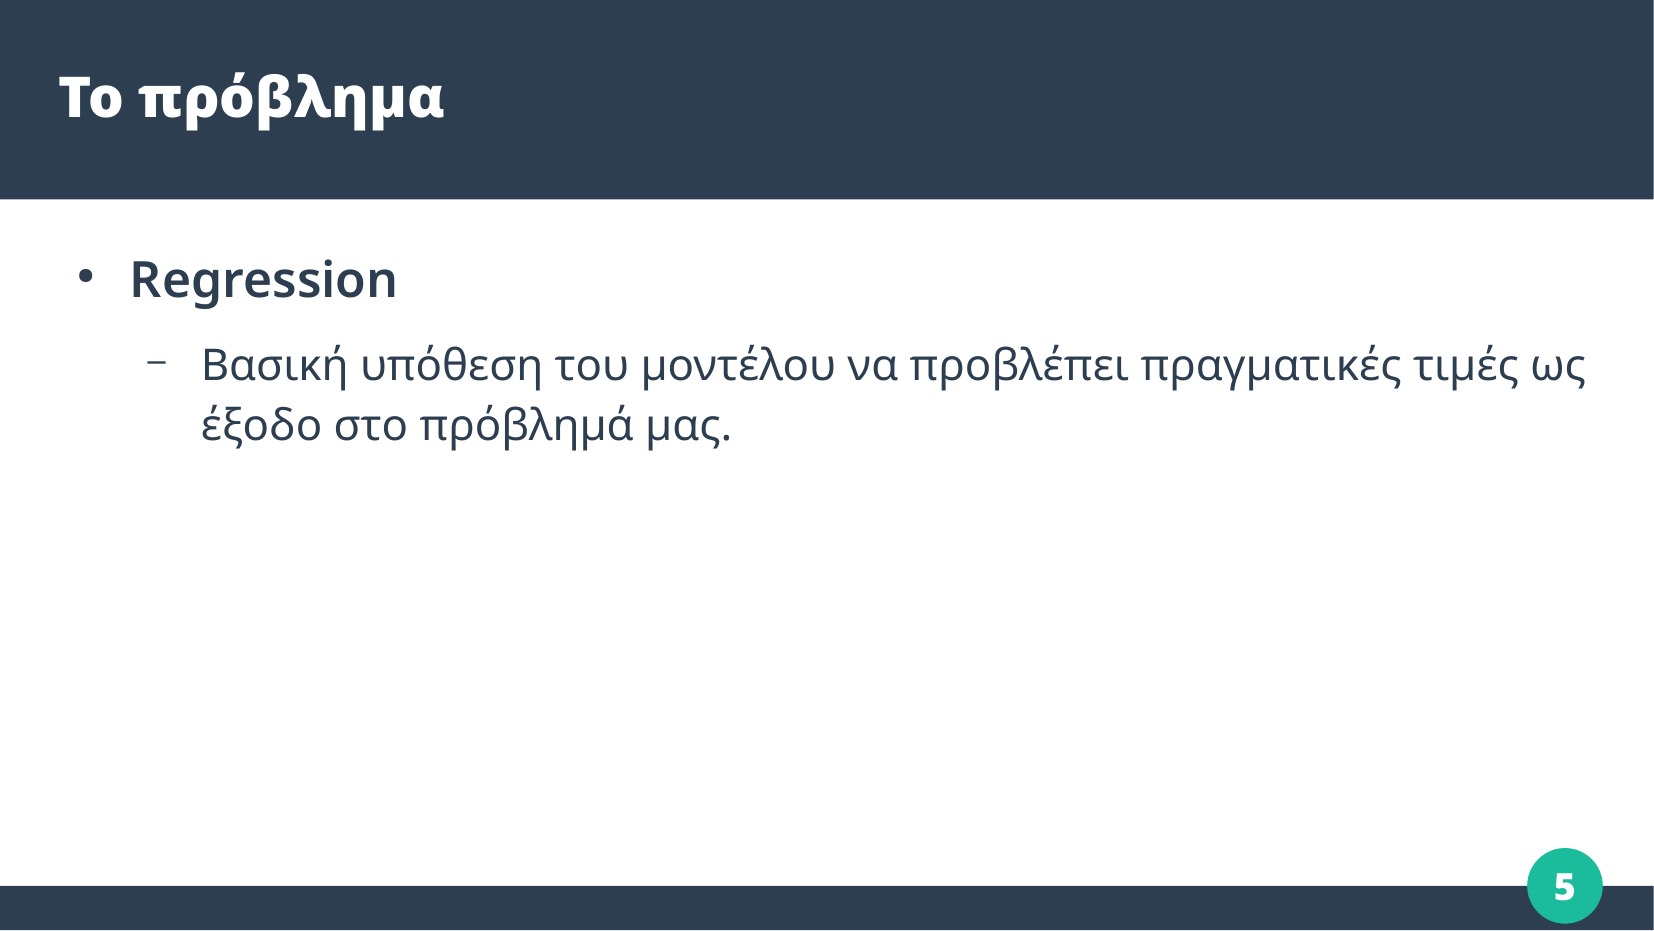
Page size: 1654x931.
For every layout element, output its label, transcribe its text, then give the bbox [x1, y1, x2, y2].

list Regression Βασική υπόθεση του μοντέλου να προβλέπει πραγματικές τιμές ως έξοδο στο πρόβλημά μας. [59, 243, 1595, 864]
title Το πρόβλημα [59, 37, 1595, 156]
